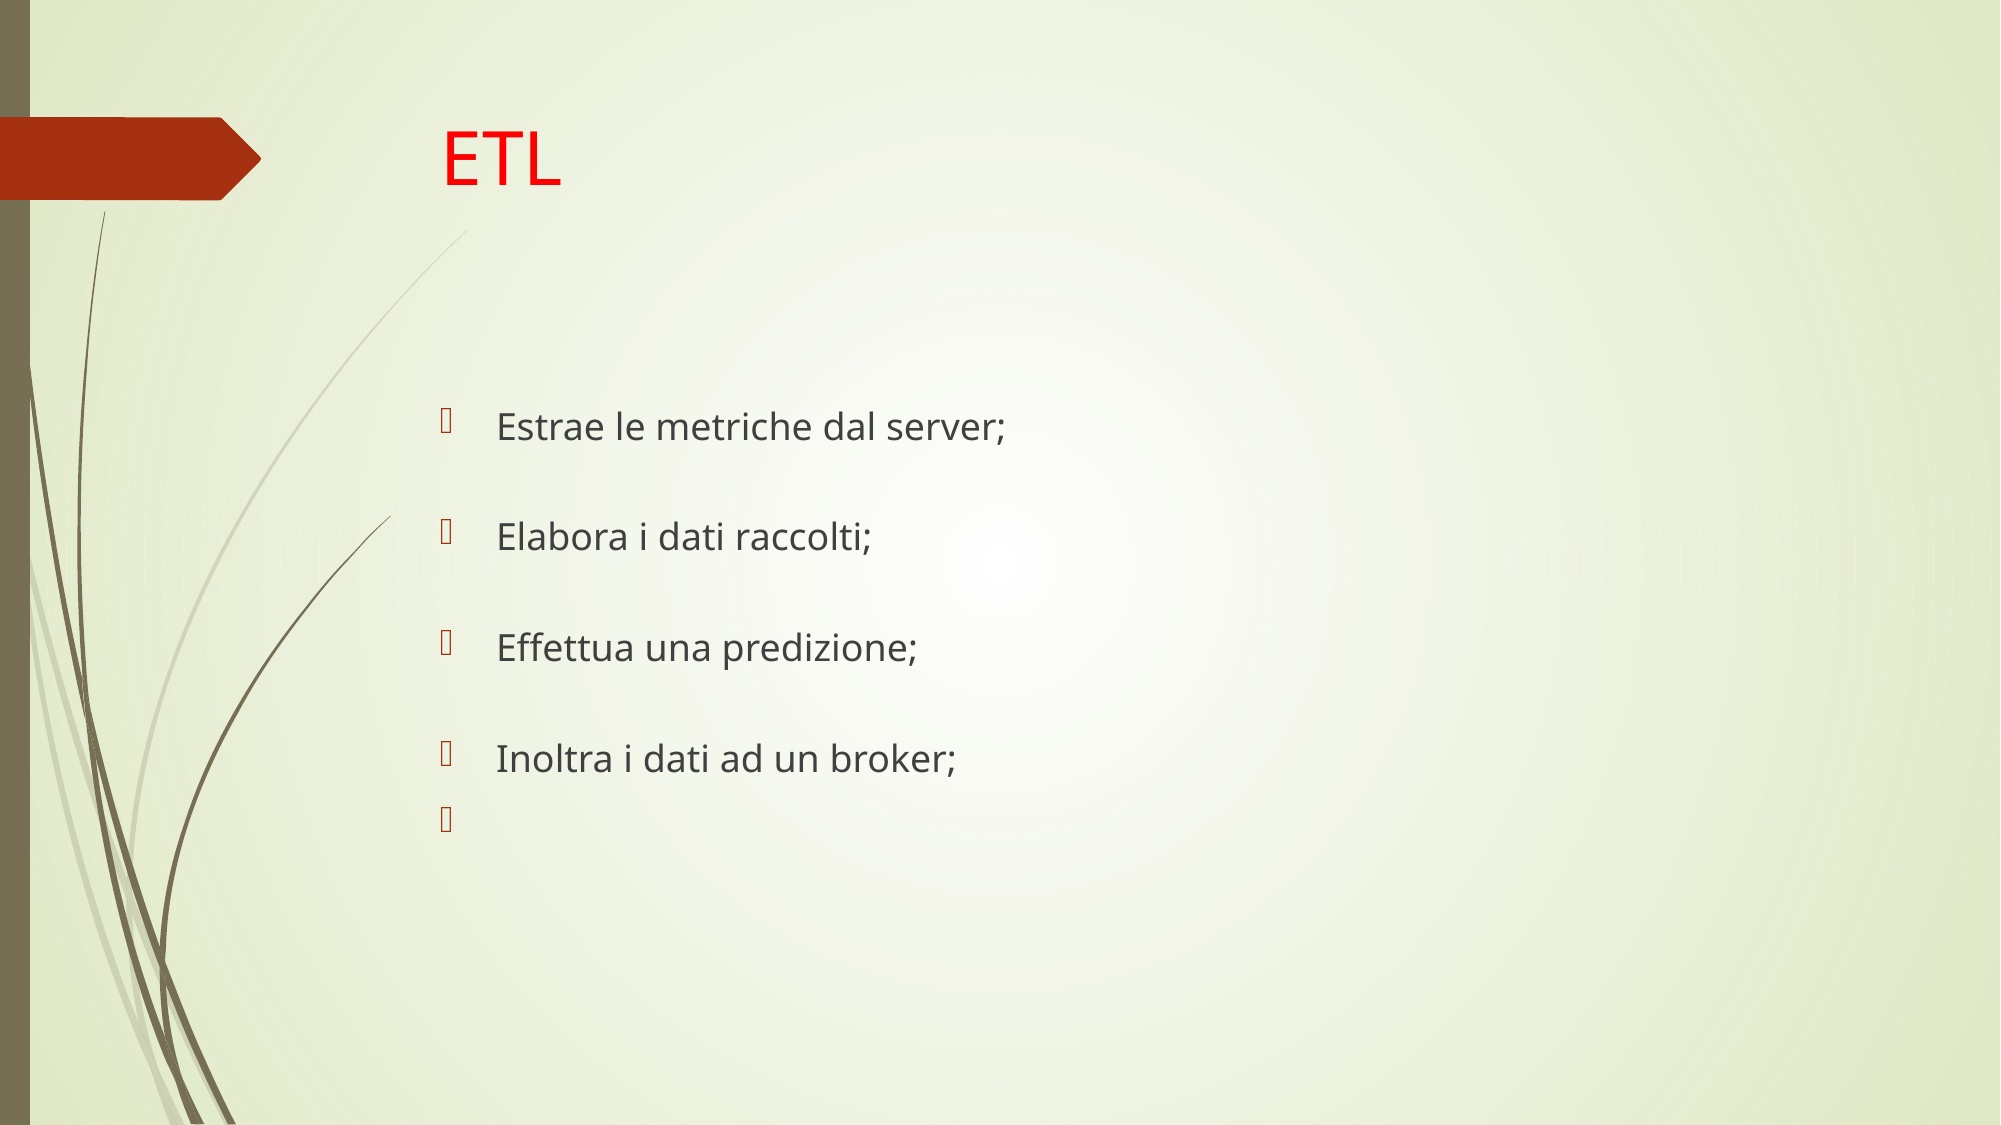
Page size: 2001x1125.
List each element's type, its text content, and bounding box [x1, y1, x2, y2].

list Estrae le metriche dal server; Elabora i dati raccolti; Effettua una predizione; Inoltra i dati ad un broker; [424, 350, 1888, 970]
title ETL [425, 102, 1888, 313]
